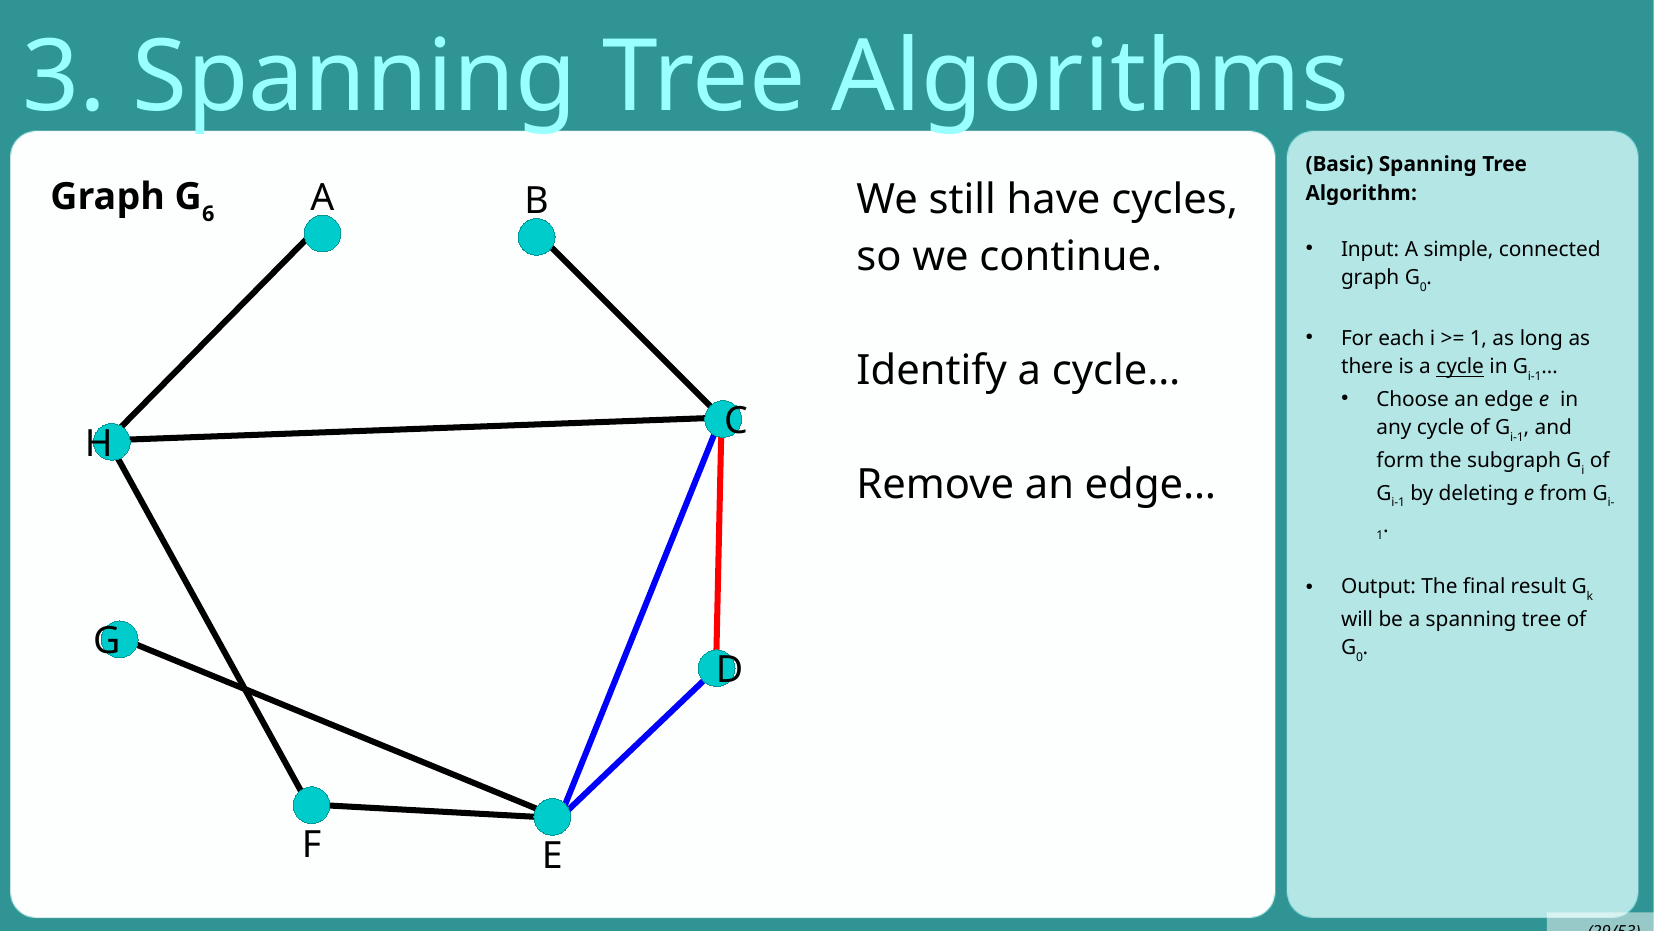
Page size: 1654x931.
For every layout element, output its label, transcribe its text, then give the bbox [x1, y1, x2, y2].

title 3. Spanning Tree Algorithms [22, 13, 1511, 130]
text_box H [93, 423, 131, 461]
text_box We still have cycles, so we continue. Identify a cycle… Remove an edge… [856, 169, 1247, 452]
text_box E [533, 798, 571, 836]
text_box B [518, 218, 556, 256]
text_box D [698, 649, 731, 687]
text_box (Basic) Spanning Tree Algorithm: Input: A simple, connected graph G0. For each i >= 1, as long as there is a cycle in Gi-1… Choose an edge e in any cycle of Gi-1, and form the subgraph Gi of Gi-1 by deleting e from Gi-1. Output: The final result Gk will be a spanning tree of G0. [1290, 141, 1631, 661]
text_box G [101, 620, 139, 658]
text_box C [704, 400, 737, 438]
text_box Graph G6 [35, 161, 242, 229]
text_box (<number>/53) [1546, 912, 1654, 931]
text_box A [304, 215, 341, 252]
text_box F [293, 786, 330, 824]
picture [0, 0, 1654, 931]
text_box C [730, 409, 742, 430]
text_box D [722, 658, 736, 679]
